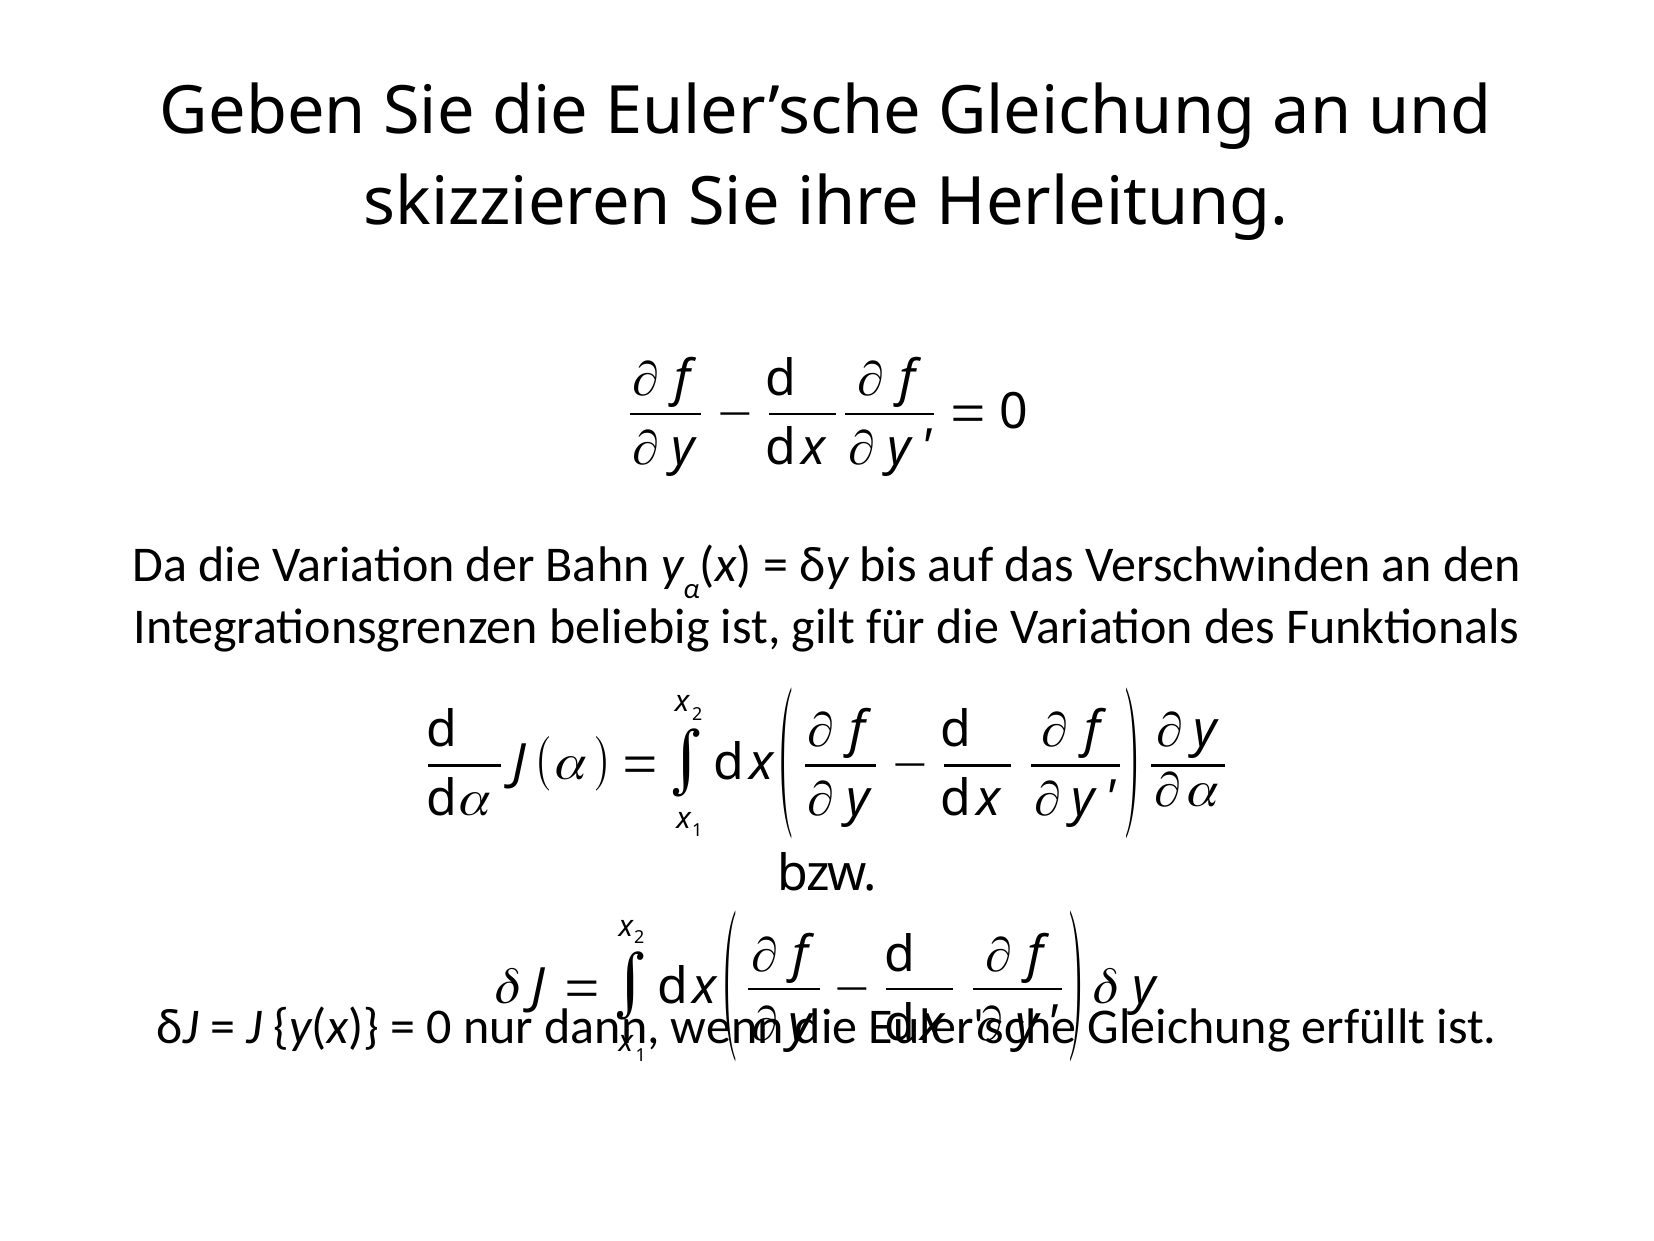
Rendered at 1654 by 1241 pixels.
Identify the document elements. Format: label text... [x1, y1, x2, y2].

chart [420, 682, 1234, 1066]
subtitle Da die Variation der Bahn yα(x) = δy bis auf das Verschwinden an den Integrationsgrenzen beliebig ist, gilt für die Variation des Funktionals δJ = J {y(x)} = 0 nur dann, wenn die Euler'sche Gleichung erfüllt ist. [82, 156, 1571, 1144]
title Geben Sie die Euler’sche Gleichung an und skizzieren Sie ihre Herleitung. [82, 49, 1571, 156]
chart [621, 348, 1032, 479]
